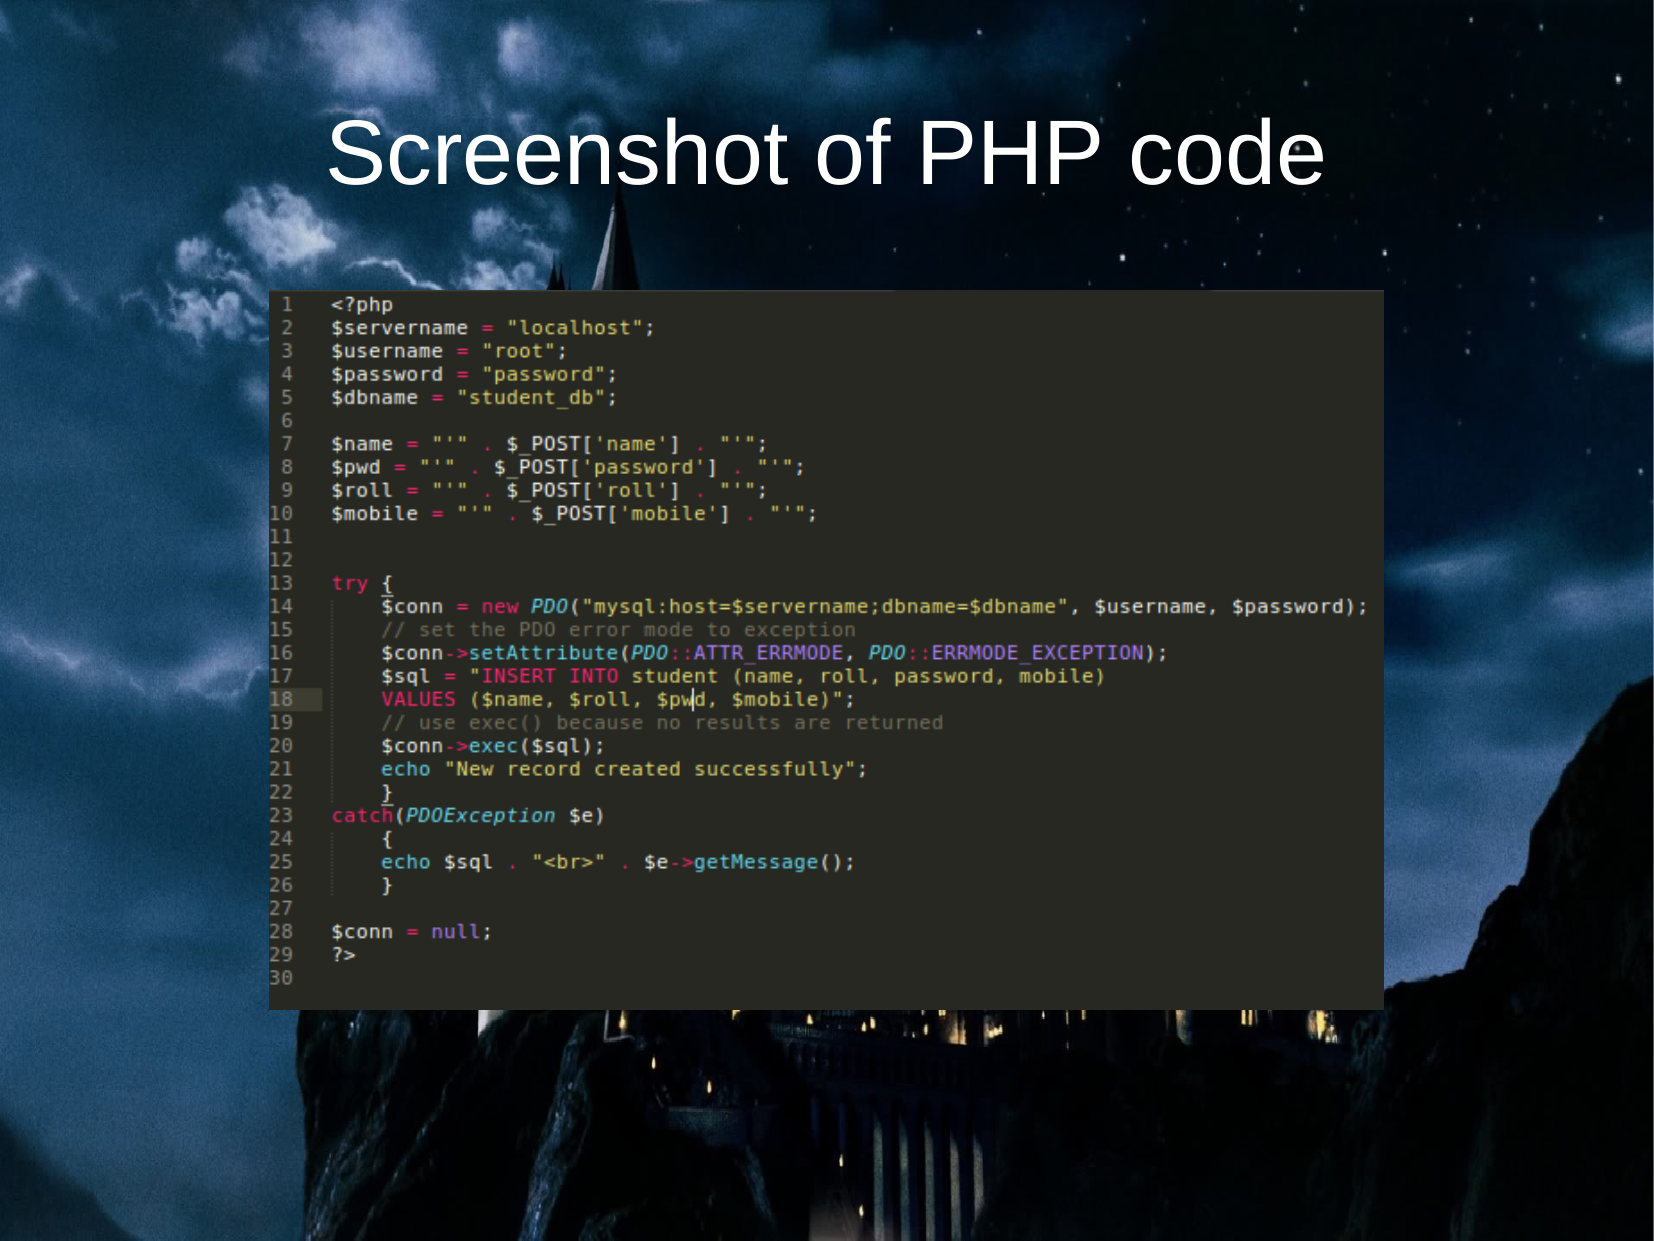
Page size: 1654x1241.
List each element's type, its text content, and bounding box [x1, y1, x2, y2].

title Screenshot of PHP code [82, 49, 1571, 257]
picture [0, 0, 1654, 1241]
